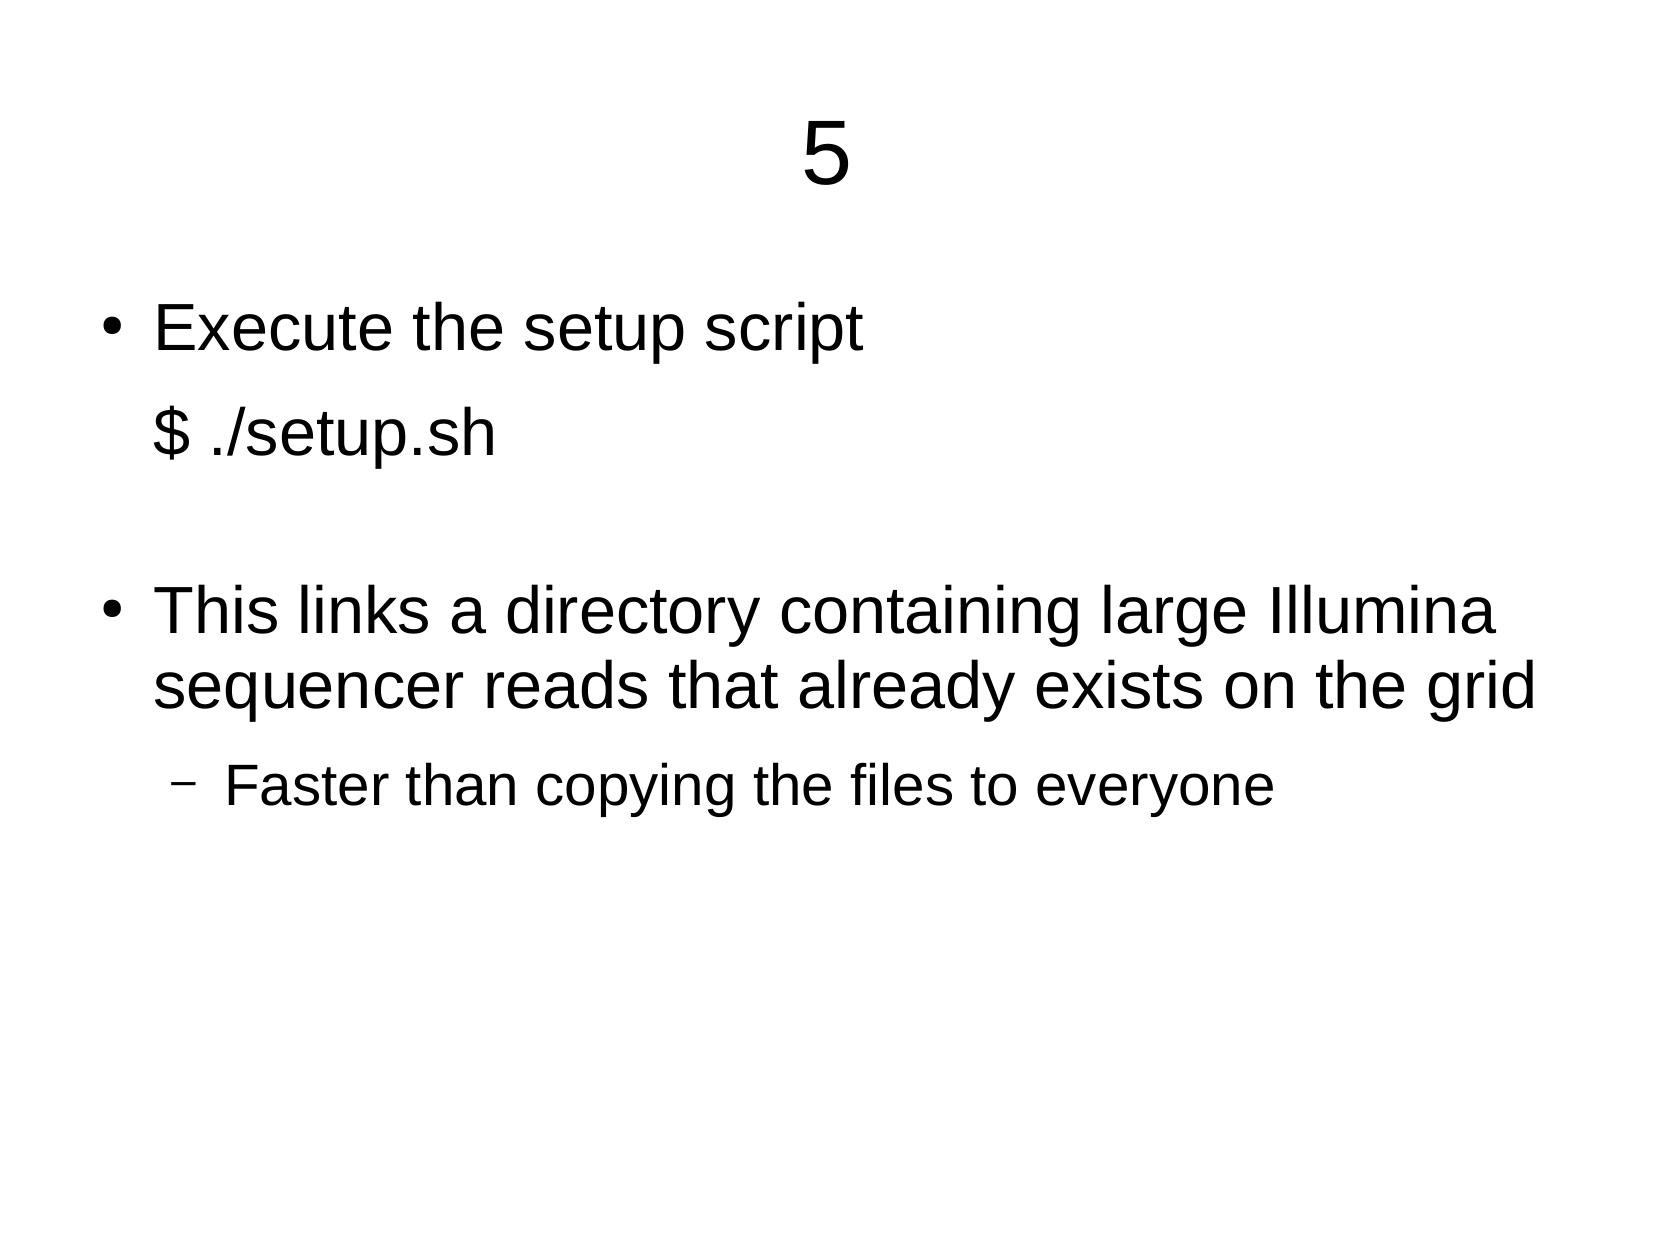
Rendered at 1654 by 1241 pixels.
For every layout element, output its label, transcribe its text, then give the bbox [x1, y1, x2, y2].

title 5 [82, 49, 1571, 257]
list Execute the setup script $ ./setup.sh This links a directory containing large Illumina sequencer reads that already exists on the grid Faster than copying the files to everyone [82, 290, 1571, 1010]
